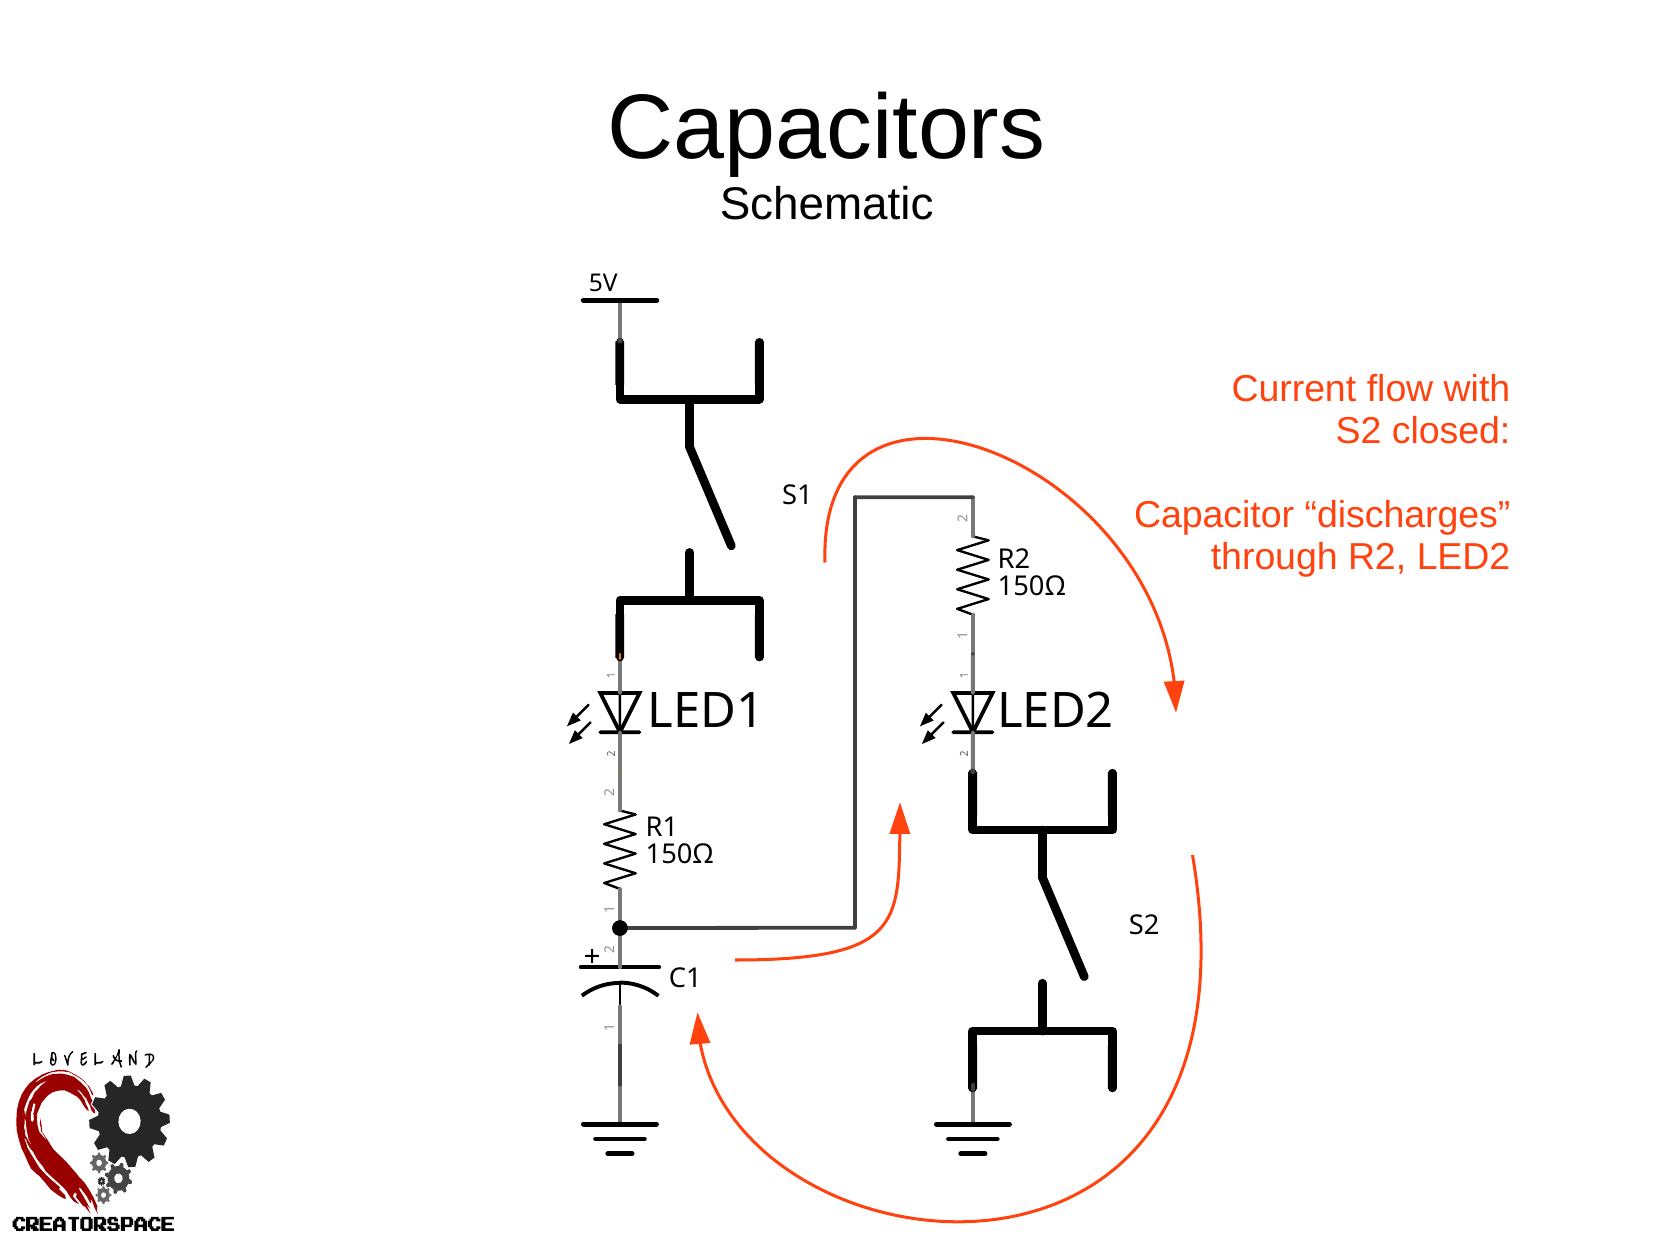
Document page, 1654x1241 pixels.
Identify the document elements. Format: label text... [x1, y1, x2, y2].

title Capacitors Schematic [82, 49, 1571, 257]
text_box Current flow with S2 closed: Capacitor “discharges” through R2, LED2 [1171, 360, 1526, 586]
picture [563, 262, 1171, 1163]
